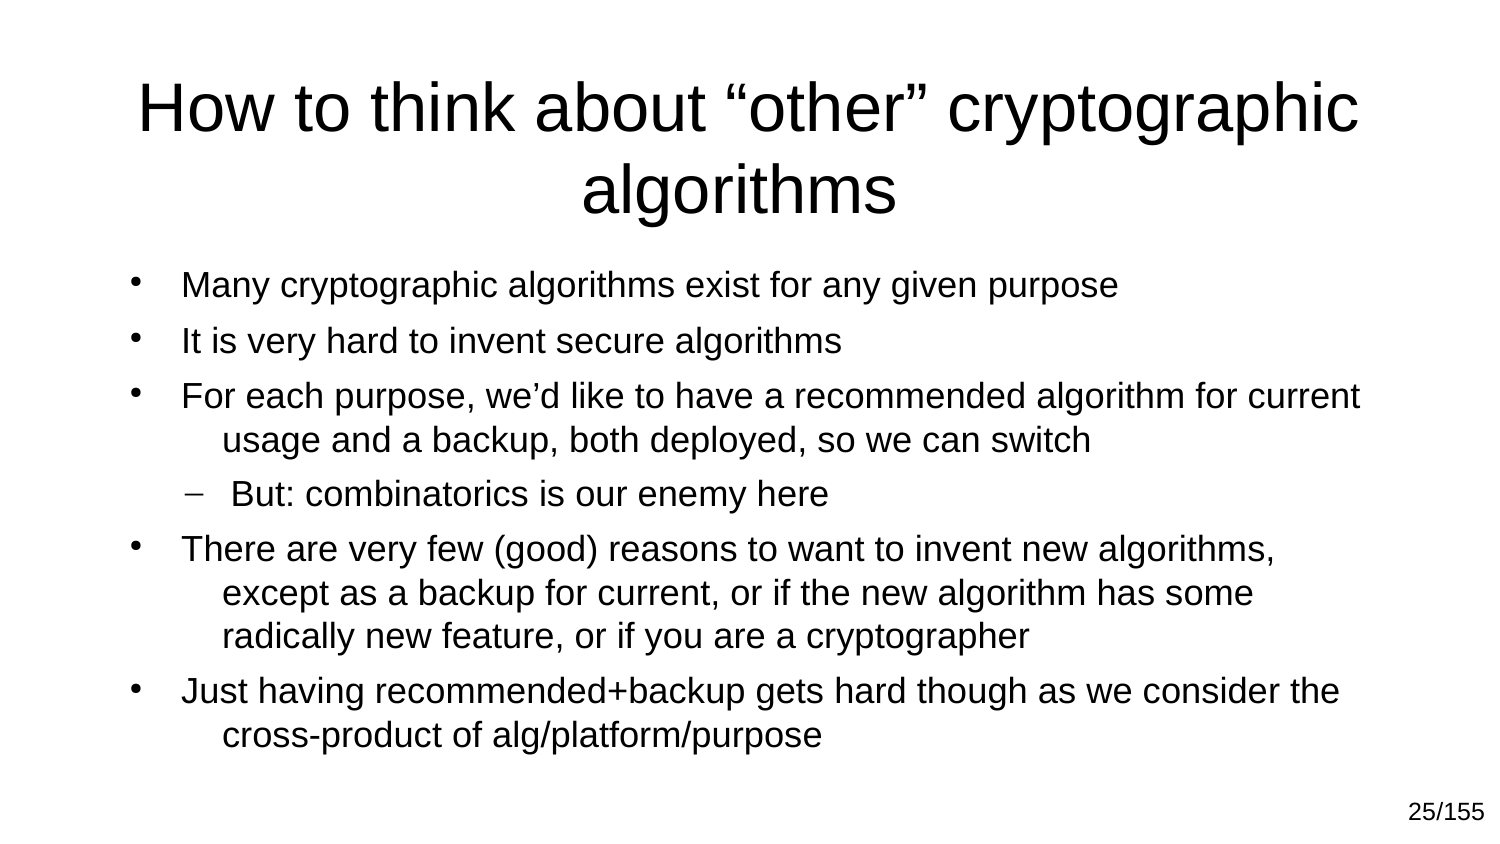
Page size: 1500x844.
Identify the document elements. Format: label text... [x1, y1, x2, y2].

title How to think about “other” cryptographic algorithms [112, 80, 1387, 210]
list Many cryptographic algorithms exist for any given purpose It is very hard to invent secure algorithms For each purpose, we’d like to have a recommended algorithm for current usage and a backup, both deployed, so we can switch But: combinatorics is our enemy here There are very few (good) reasons to want to invent new algorithms, except as a backup for current, or if the new algorithm has some radically new feature, or if you are a cryptographer Just having recommended+backup gets hard though as we consider the cross-product of alg/platform/purpose [112, 261, 1387, 757]
